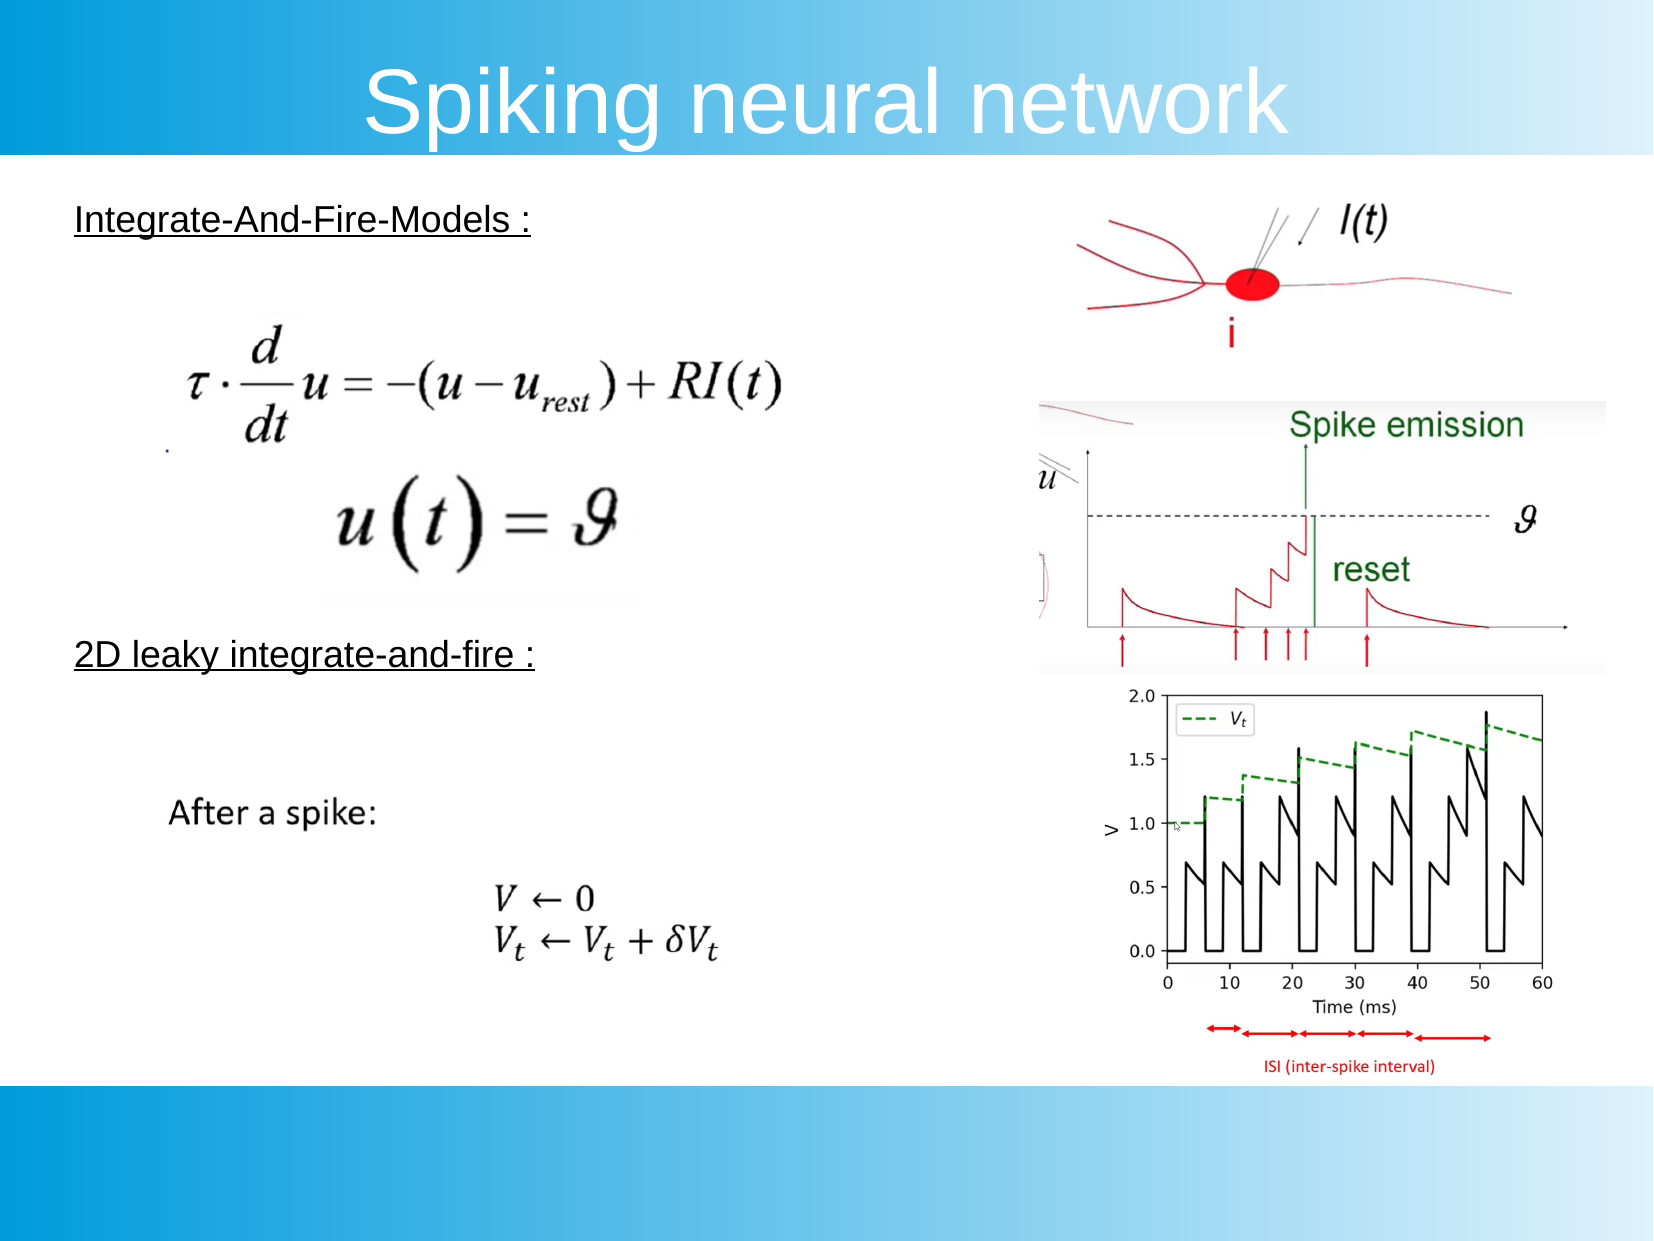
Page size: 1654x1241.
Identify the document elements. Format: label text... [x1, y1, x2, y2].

picture [1098, 681, 1558, 1075]
text_box 2D leaky integrate-and-fire : [59, 625, 567, 683]
picture [1039, 401, 1606, 674]
title Spiking neural network [82, 49, 1571, 155]
text_box Integrate-And-Fire-Models : [59, 191, 547, 249]
picture [155, 312, 792, 603]
picture [135, 779, 839, 993]
picture [1062, 180, 1512, 378]
